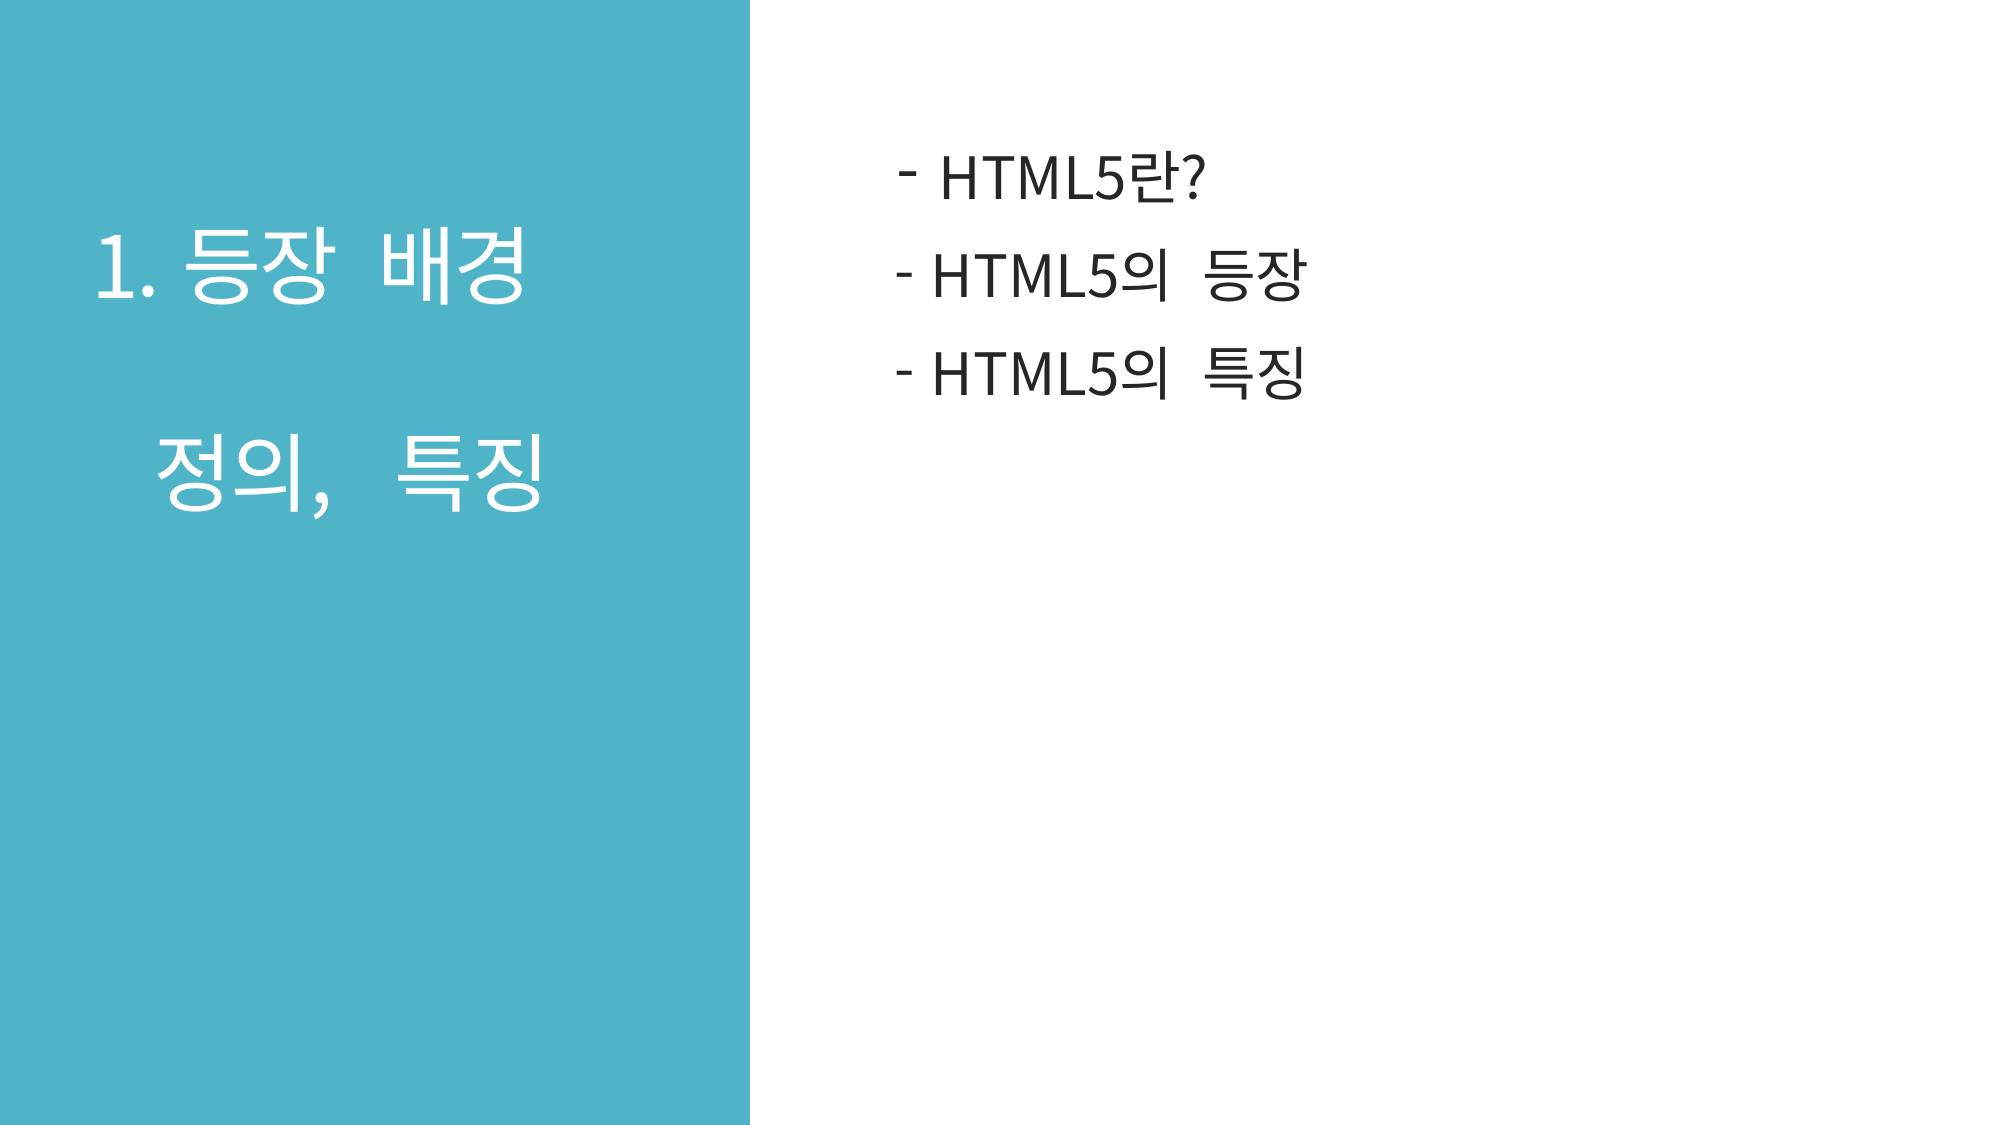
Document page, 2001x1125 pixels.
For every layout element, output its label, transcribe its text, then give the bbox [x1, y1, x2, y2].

list - HTML5란? - HTML5의 등장 - HTML5의 특징 [863, 125, 1864, 875]
title 1. 등장 배경 정의, 특징 [74, 130, 630, 738]
